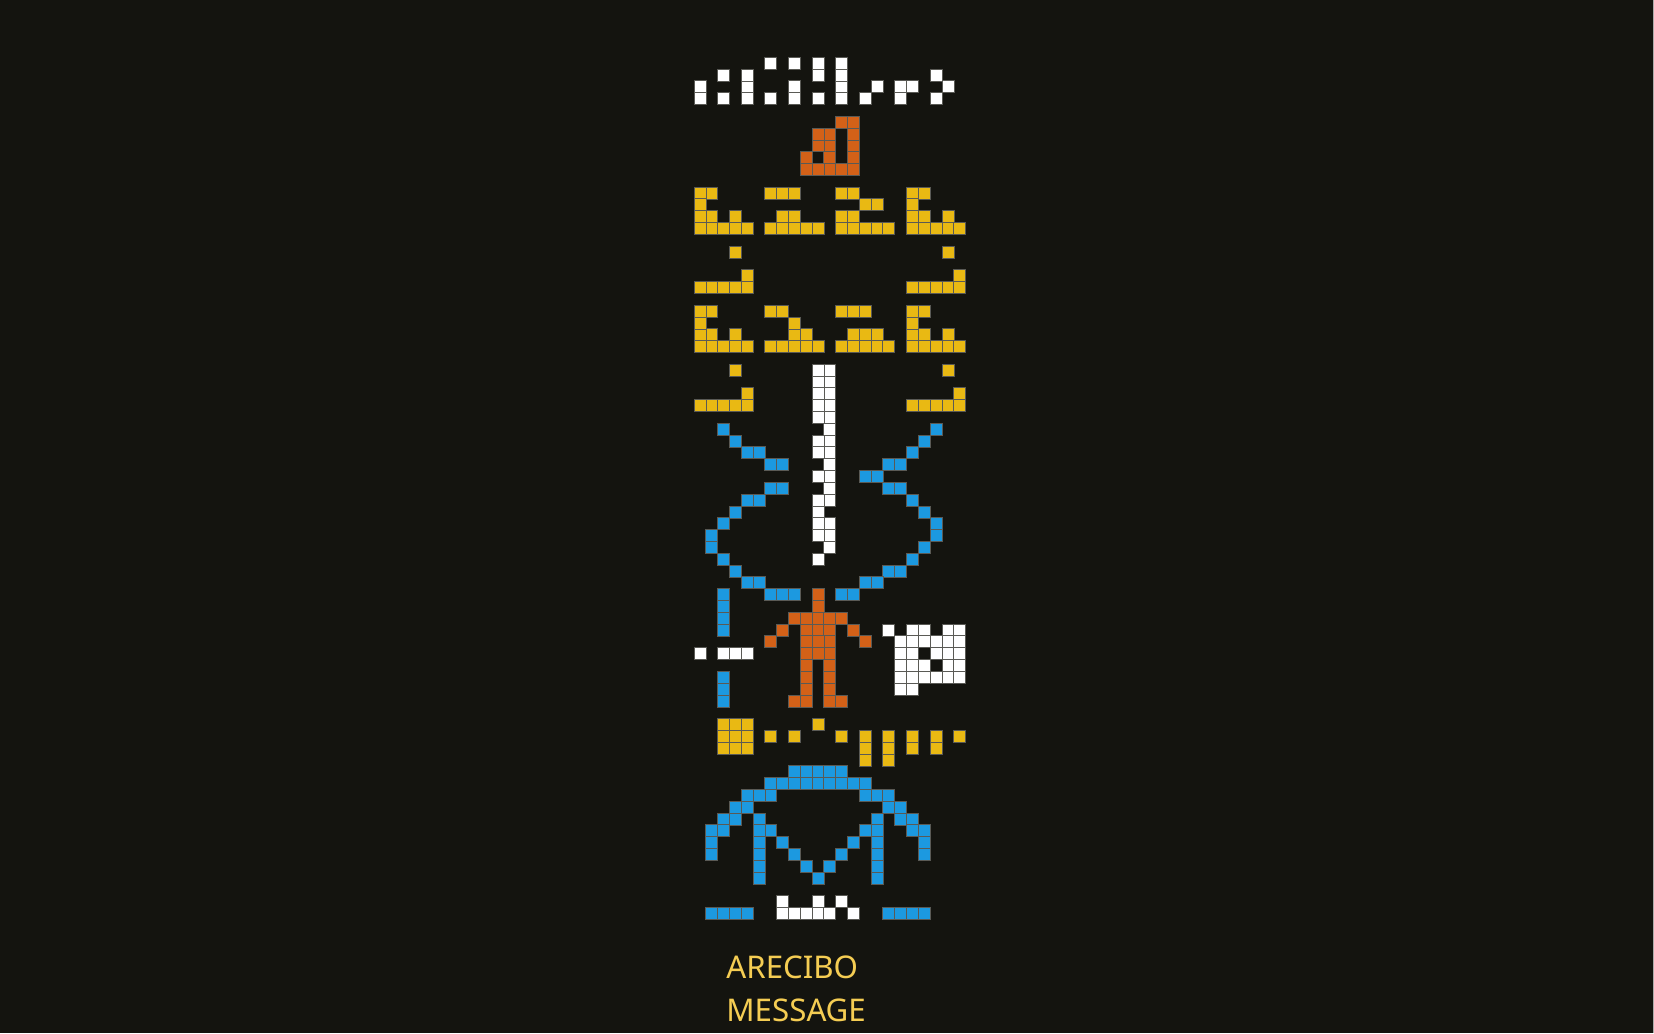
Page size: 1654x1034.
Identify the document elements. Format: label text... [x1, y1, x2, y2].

text_box [717, 69, 730, 82]
text_box [694, 80, 707, 105]
text_box [835, 328, 895, 353]
text_box [694, 305, 754, 353]
text_box [906, 730, 919, 755]
text_box [764, 57, 777, 70]
text_box [906, 269, 966, 294]
text_box [788, 730, 801, 743]
text_box [705, 907, 754, 920]
text_box [788, 57, 801, 70]
text_box [741, 69, 754, 105]
text_box [694, 387, 754, 412]
text_box [812, 57, 825, 82]
text_box [859, 80, 884, 105]
text_box [906, 305, 966, 353]
text_box [859, 730, 872, 767]
text_box [800, 116, 860, 176]
text_box [882, 624, 966, 696]
text_box [729, 246, 742, 259]
text_box [835, 305, 872, 318]
text_box [882, 907, 931, 920]
text_box [705, 482, 801, 601]
text_box [894, 80, 919, 105]
text_box [930, 730, 943, 755]
text_box [812, 92, 825, 105]
text_box [694, 647, 707, 660]
text_box [906, 387, 966, 412]
text_box [882, 730, 895, 767]
text_box [776, 895, 860, 920]
text_box [717, 647, 754, 660]
text_box [764, 92, 777, 105]
text_box [953, 730, 966, 743]
text_box [764, 210, 825, 235]
text_box [942, 246, 955, 259]
text_box [835, 187, 895, 235]
text_box [705, 765, 931, 885]
text_box [812, 364, 836, 566]
text_box ARECIBO MESSAGE [710, 936, 993, 992]
text_box [764, 187, 801, 200]
text_box [942, 364, 955, 377]
text_box [835, 423, 943, 601]
text_box [729, 364, 742, 377]
text_box [788, 80, 801, 105]
text_box [717, 92, 730, 105]
text_box [717, 718, 754, 755]
text_box [812, 718, 825, 731]
text_box [930, 69, 955, 105]
text_box [764, 588, 872, 708]
text_box [835, 57, 848, 105]
text_box [694, 187, 754, 235]
text_box [764, 730, 777, 743]
text_box [717, 423, 789, 471]
text_box [717, 588, 730, 637]
text_box [906, 187, 966, 235]
text_box [717, 671, 730, 708]
text_box [694, 269, 754, 294]
text_box [835, 730, 848, 743]
text_box [764, 305, 825, 353]
